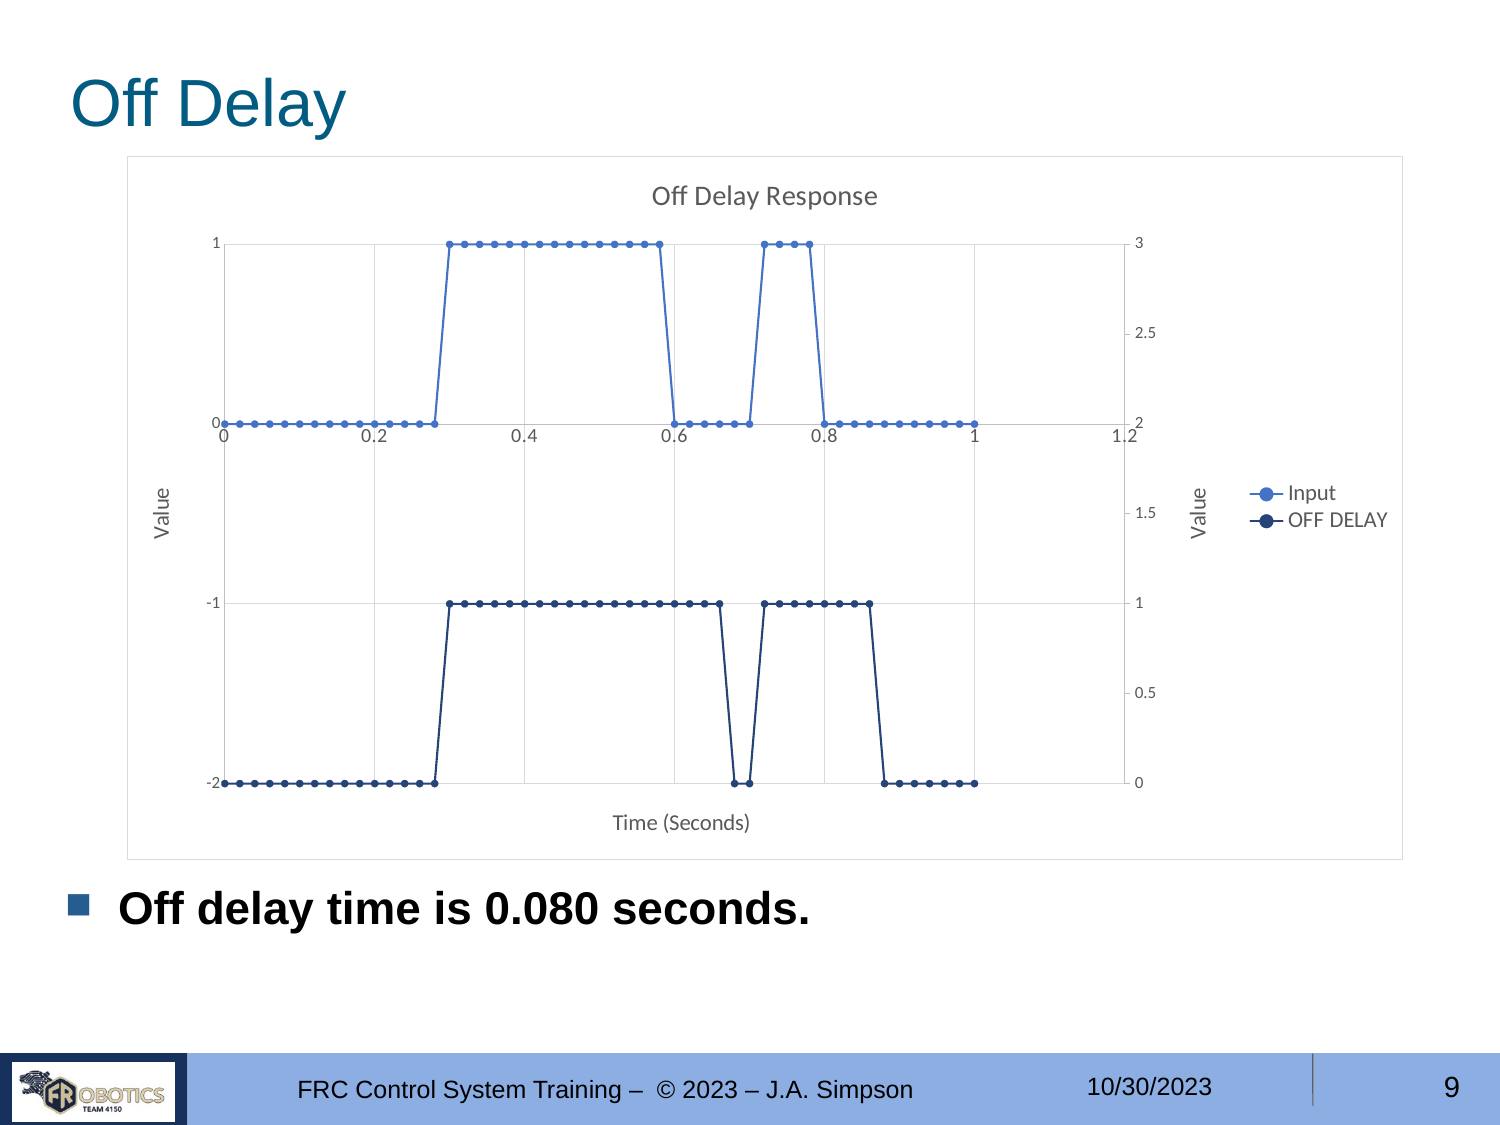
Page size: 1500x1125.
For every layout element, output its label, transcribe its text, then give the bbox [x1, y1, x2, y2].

list Off delay time is 0.080 seconds. [55, 871, 1340, 1032]
title Off Delay [55, 52, 1443, 148]
picture [12, 1062, 175, 1122]
slide_number 10/30/2023 [1012, 1071, 1288, 1100]
footer FRC Control System Training – © 2023 – J.A. Simpson [225, 1074, 988, 1103]
picture [126, 156, 1404, 860]
slide_number <number> [1337, 1072, 1475, 1100]
